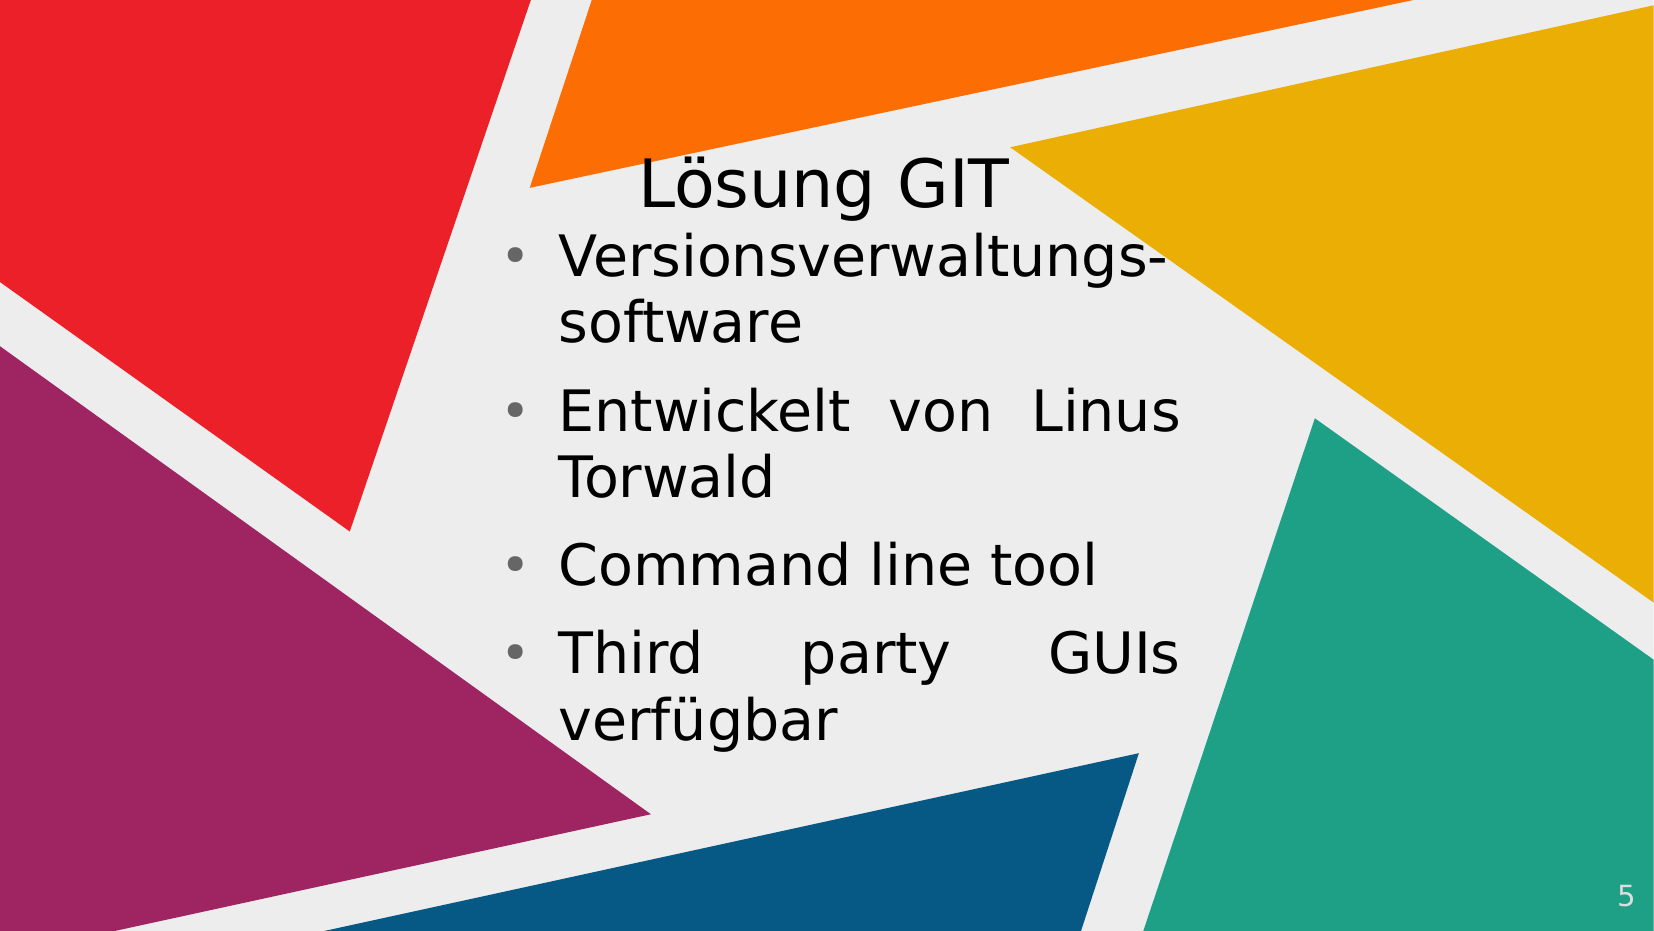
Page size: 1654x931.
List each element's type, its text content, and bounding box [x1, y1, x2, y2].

list Versionsverwaltungs- software Entwickelt von Linus Torwald Command line tool Third party GUIs verfügbar [489, 262, 1182, 756]
title Lösung GIT [283, 106, 1366, 262]
